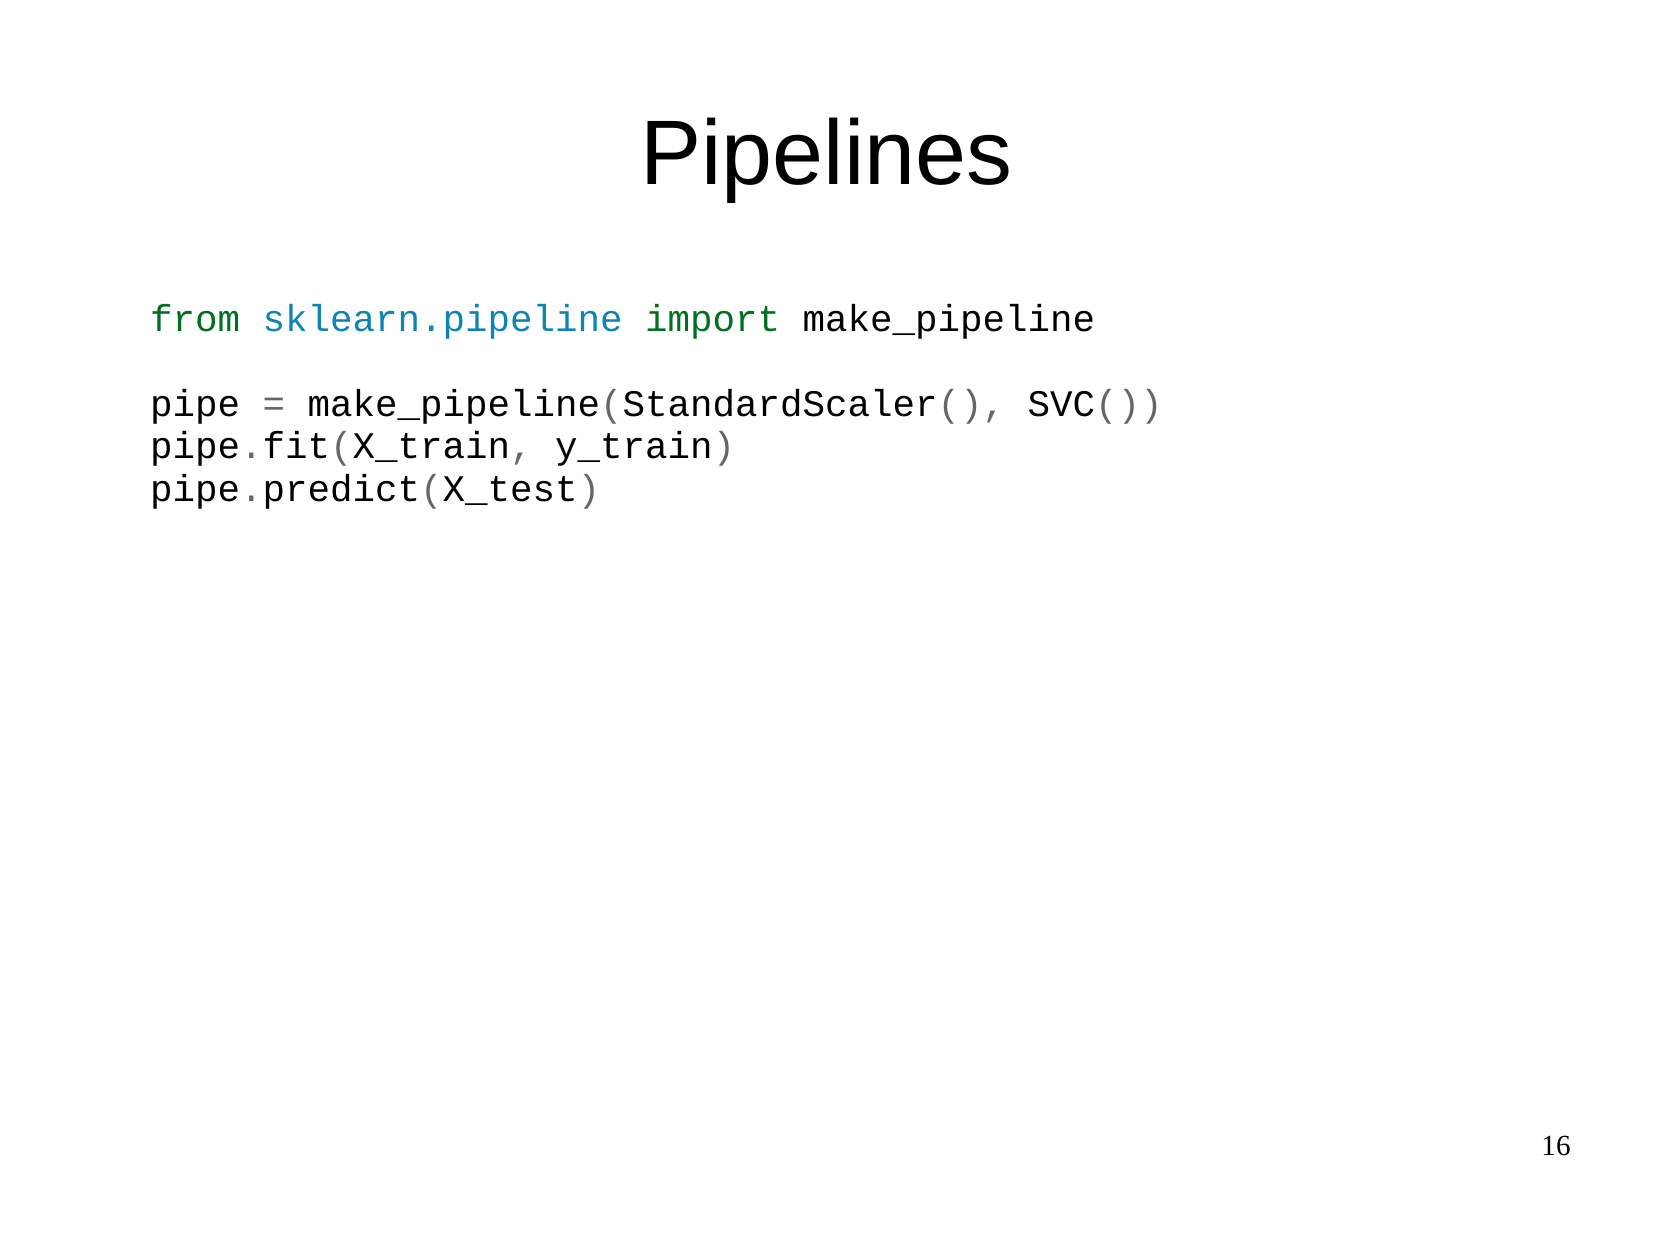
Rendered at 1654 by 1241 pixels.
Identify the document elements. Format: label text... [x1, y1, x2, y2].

text_box from sklearn.pipeline import make_pipeline pipe = make_pipeline(StandardScaler(), SVC()) pipe.fit(X_train, y_train) pipe.predict(X_test) [150, 300, 1539, 514]
title Pipelines [82, 49, 1571, 257]
